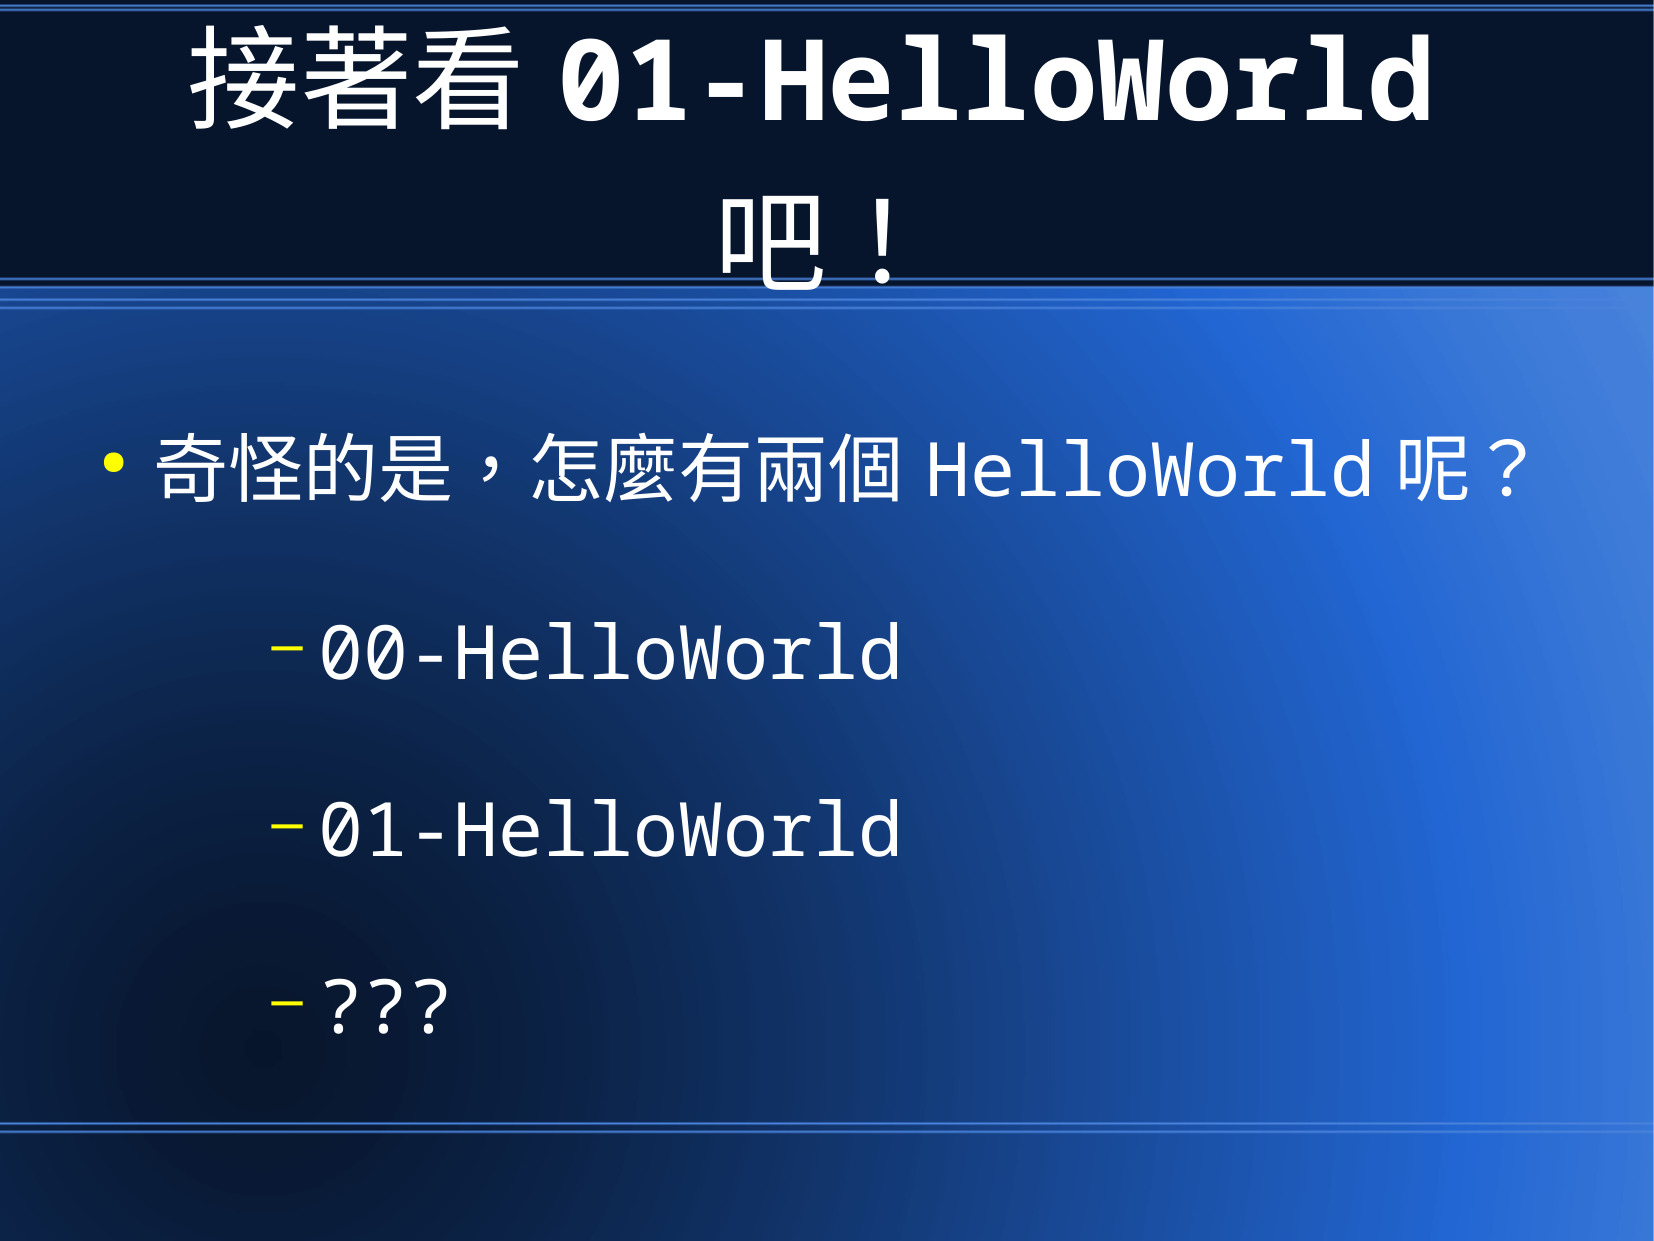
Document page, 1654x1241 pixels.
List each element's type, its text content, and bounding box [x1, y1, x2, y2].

list 奇怪的是，怎麼有兩個HelloWorld呢？ 00-HelloWorld 01-HelloWorld ??? [82, 355, 1571, 1241]
title 接著看01-HelloWorld吧！ [82, 49, 1571, 257]
picture [0, 0, 1654, 1241]
